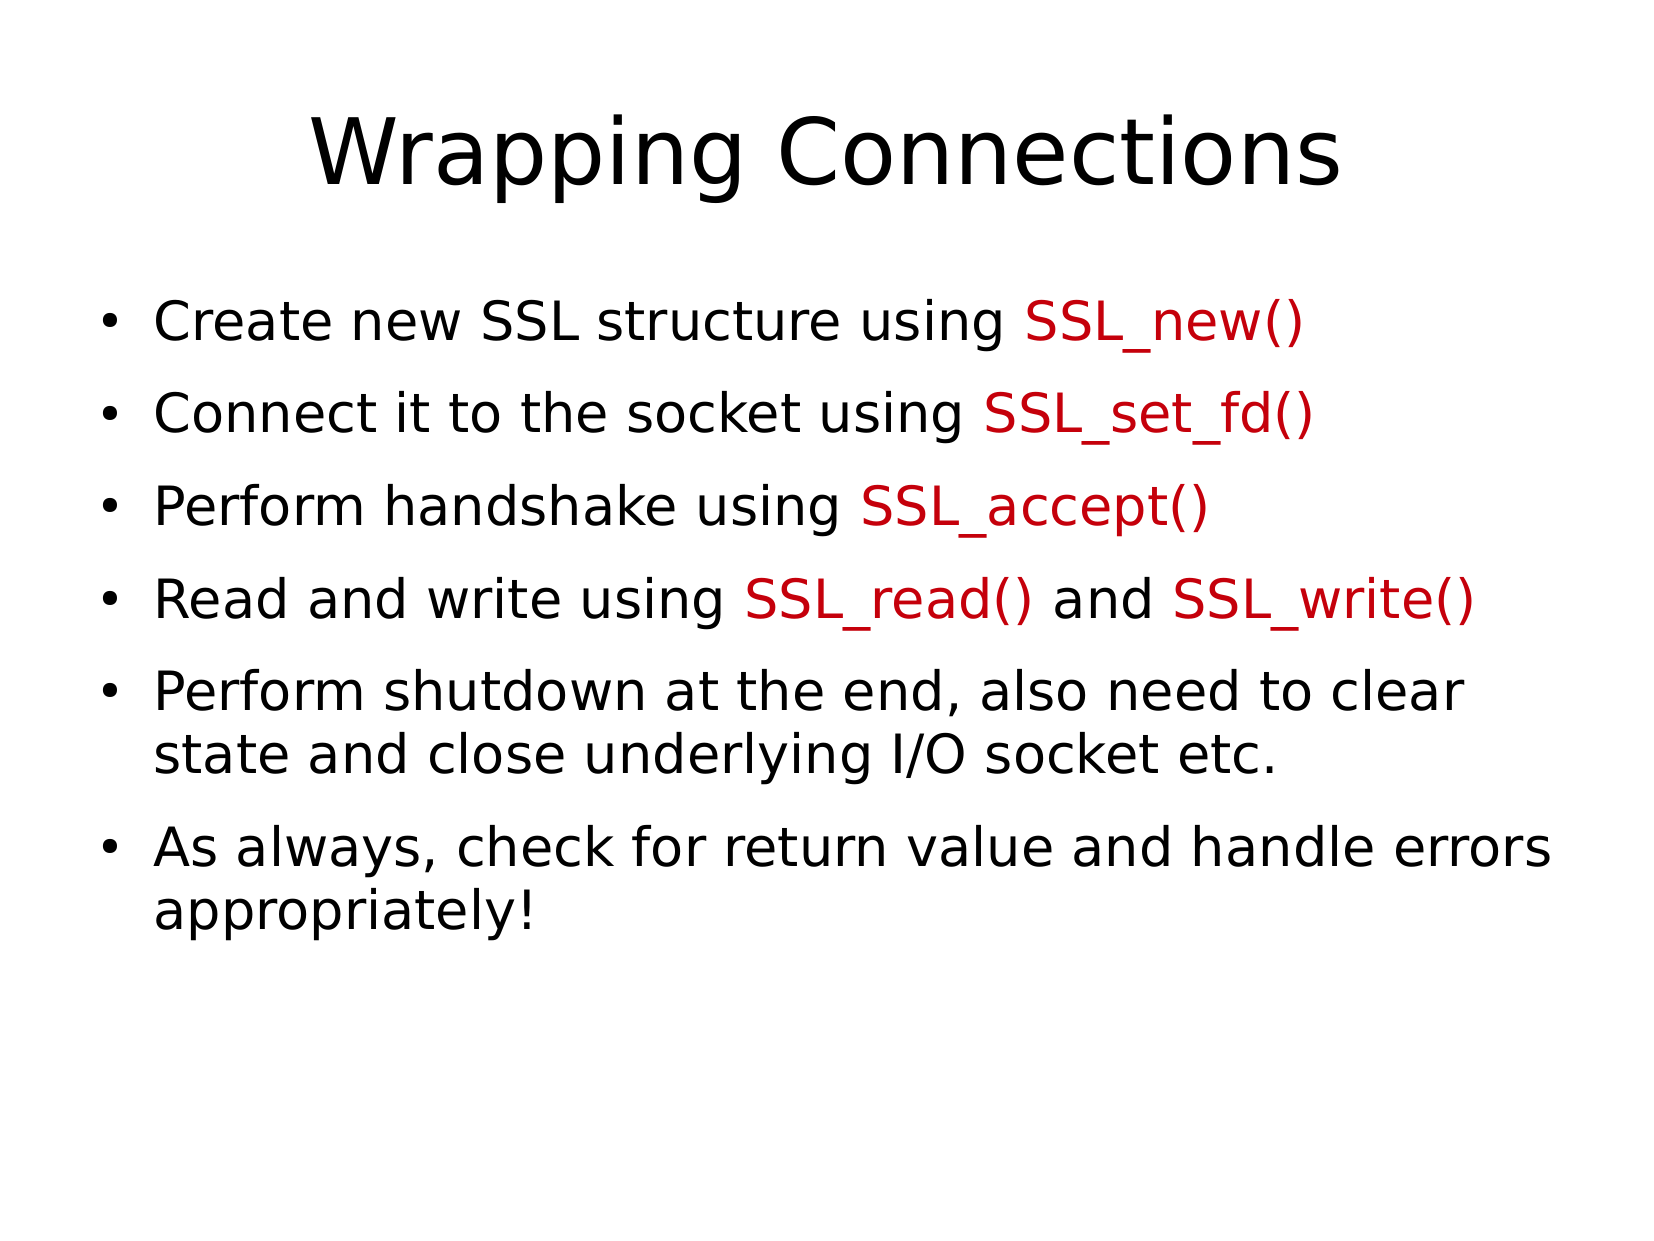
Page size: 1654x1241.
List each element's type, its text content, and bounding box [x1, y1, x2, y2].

list Create new SSL structure using SSL_new() Connect it to the socket using SSL_set_fd() Perform handshake using SSL_accept() Read and write using SSL_read() and SSL_write() Perform shutdown at the end, also need to clear state and close underlying I/O socket etc. As always, check for return value and handle errors appropriately! [82, 290, 1571, 1109]
title Wrapping Connections [82, 56, 1571, 250]
